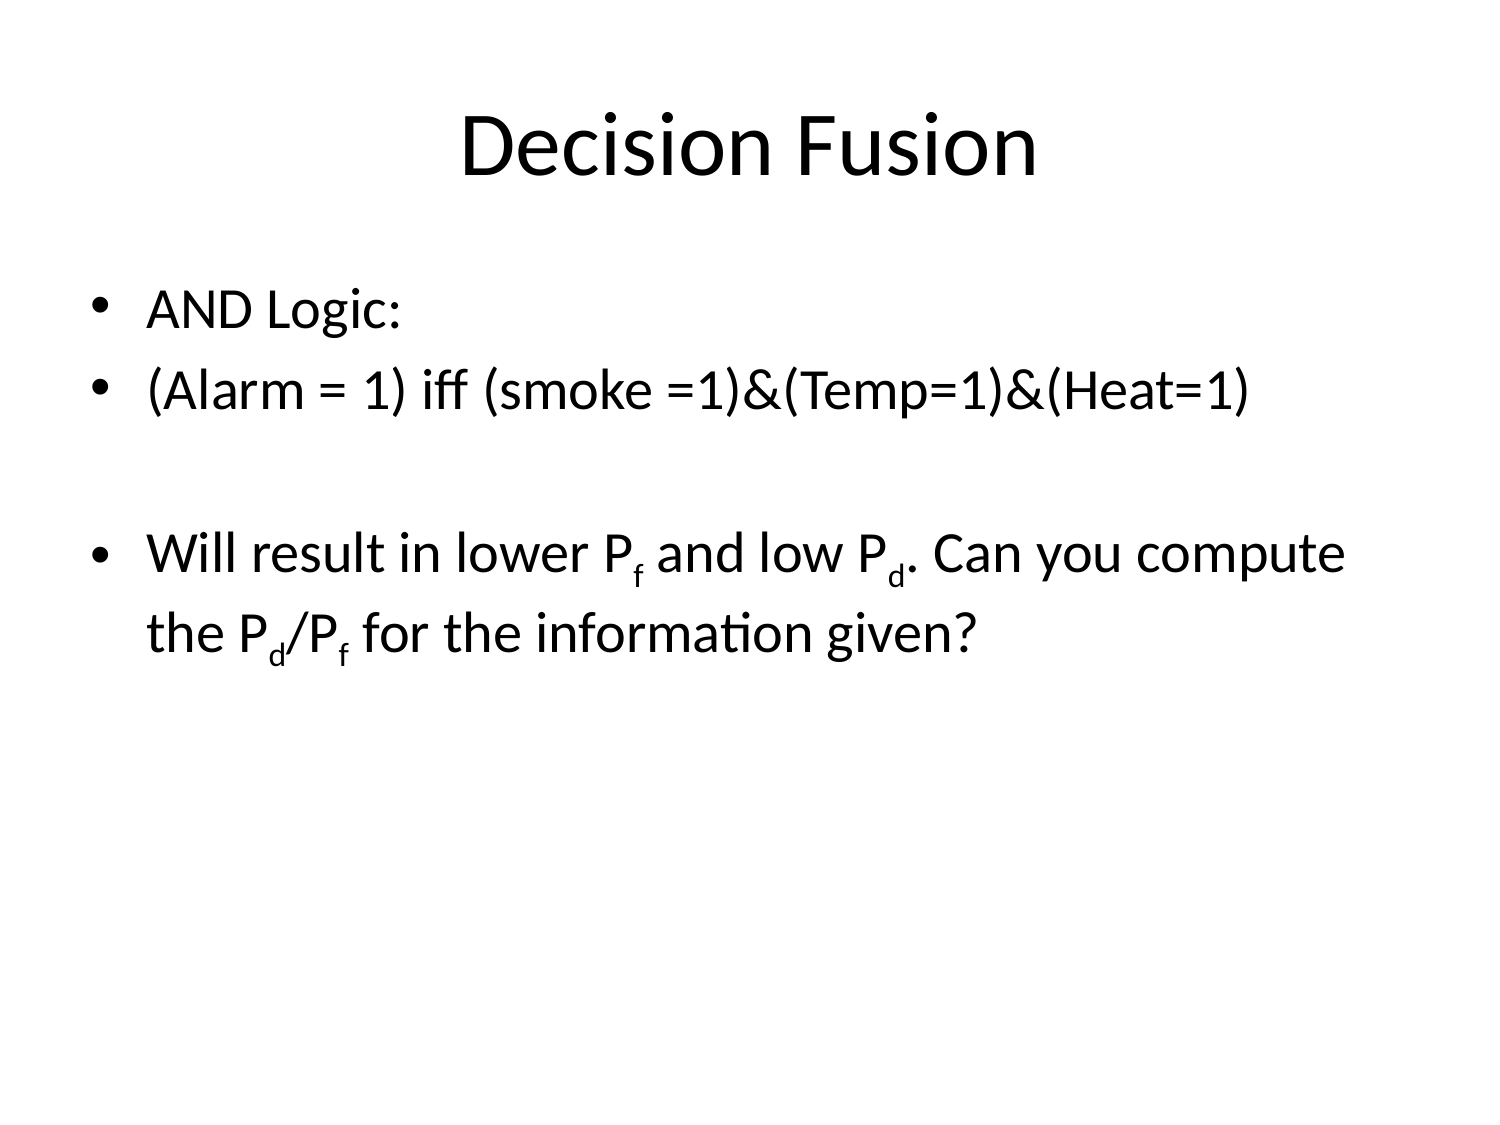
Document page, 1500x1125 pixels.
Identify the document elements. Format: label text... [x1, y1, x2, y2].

list AND Logic: (Alarm = 1) iff (smoke =1)&(Temp=1)&(Heat=1) Will result in lower Pf and low Pd. Can you compute the Pd/Pf for the information given? [75, 262, 1425, 1005]
title Decision Fusion [75, 45, 1425, 233]
